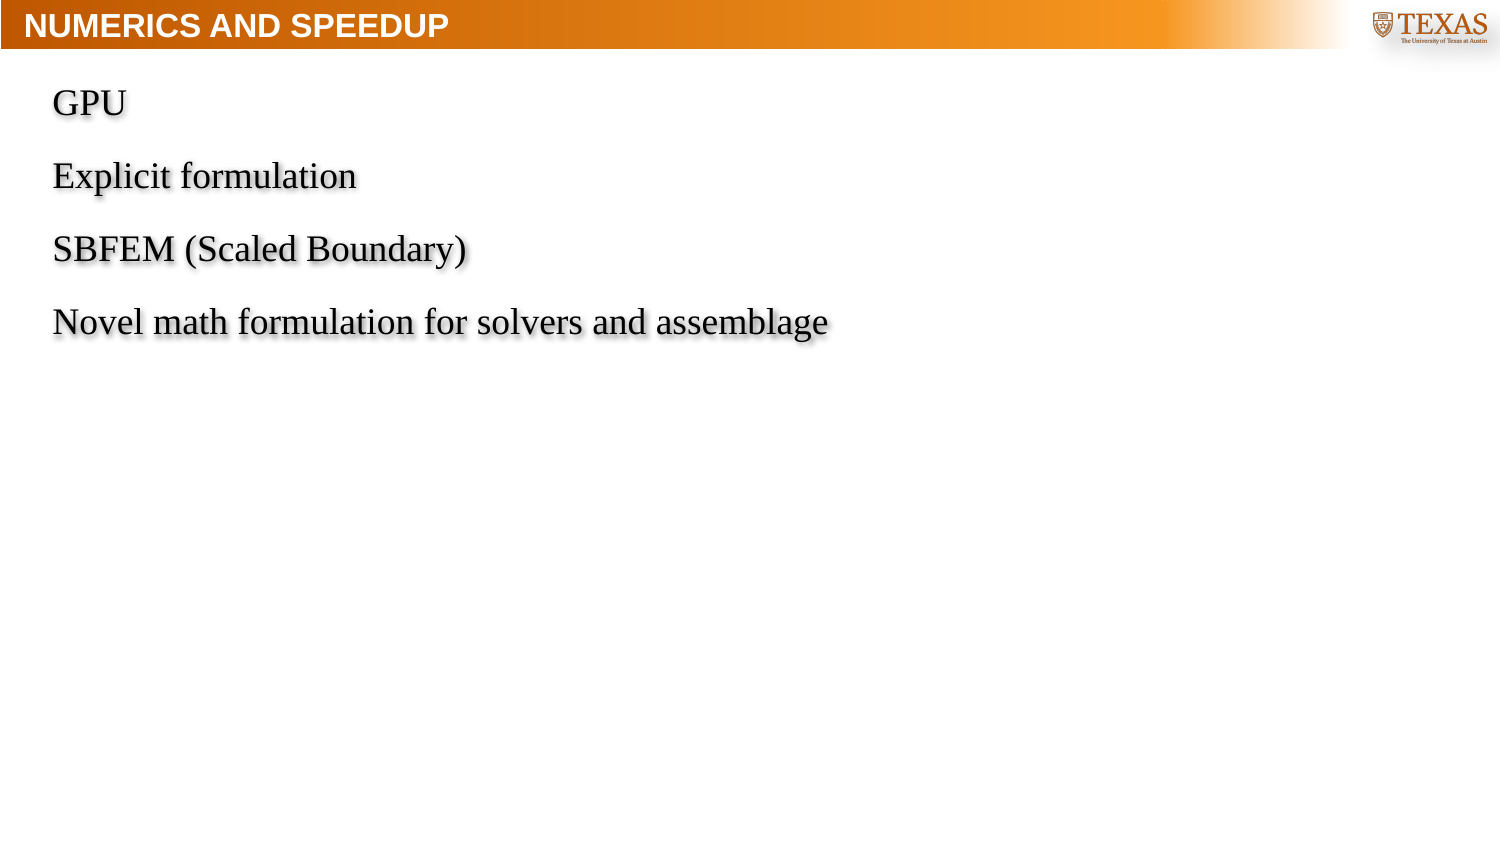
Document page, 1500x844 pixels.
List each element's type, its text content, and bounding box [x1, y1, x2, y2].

title NUMERICS AND SPEEDUP [23, 7, 1349, 46]
picture [1348, 0, 1500, 68]
text_box GPU Explicit formulation SBFEM (Scaled Boundary) Novel math formulation for solvers and assemblage [37, 75, 1351, 548]
